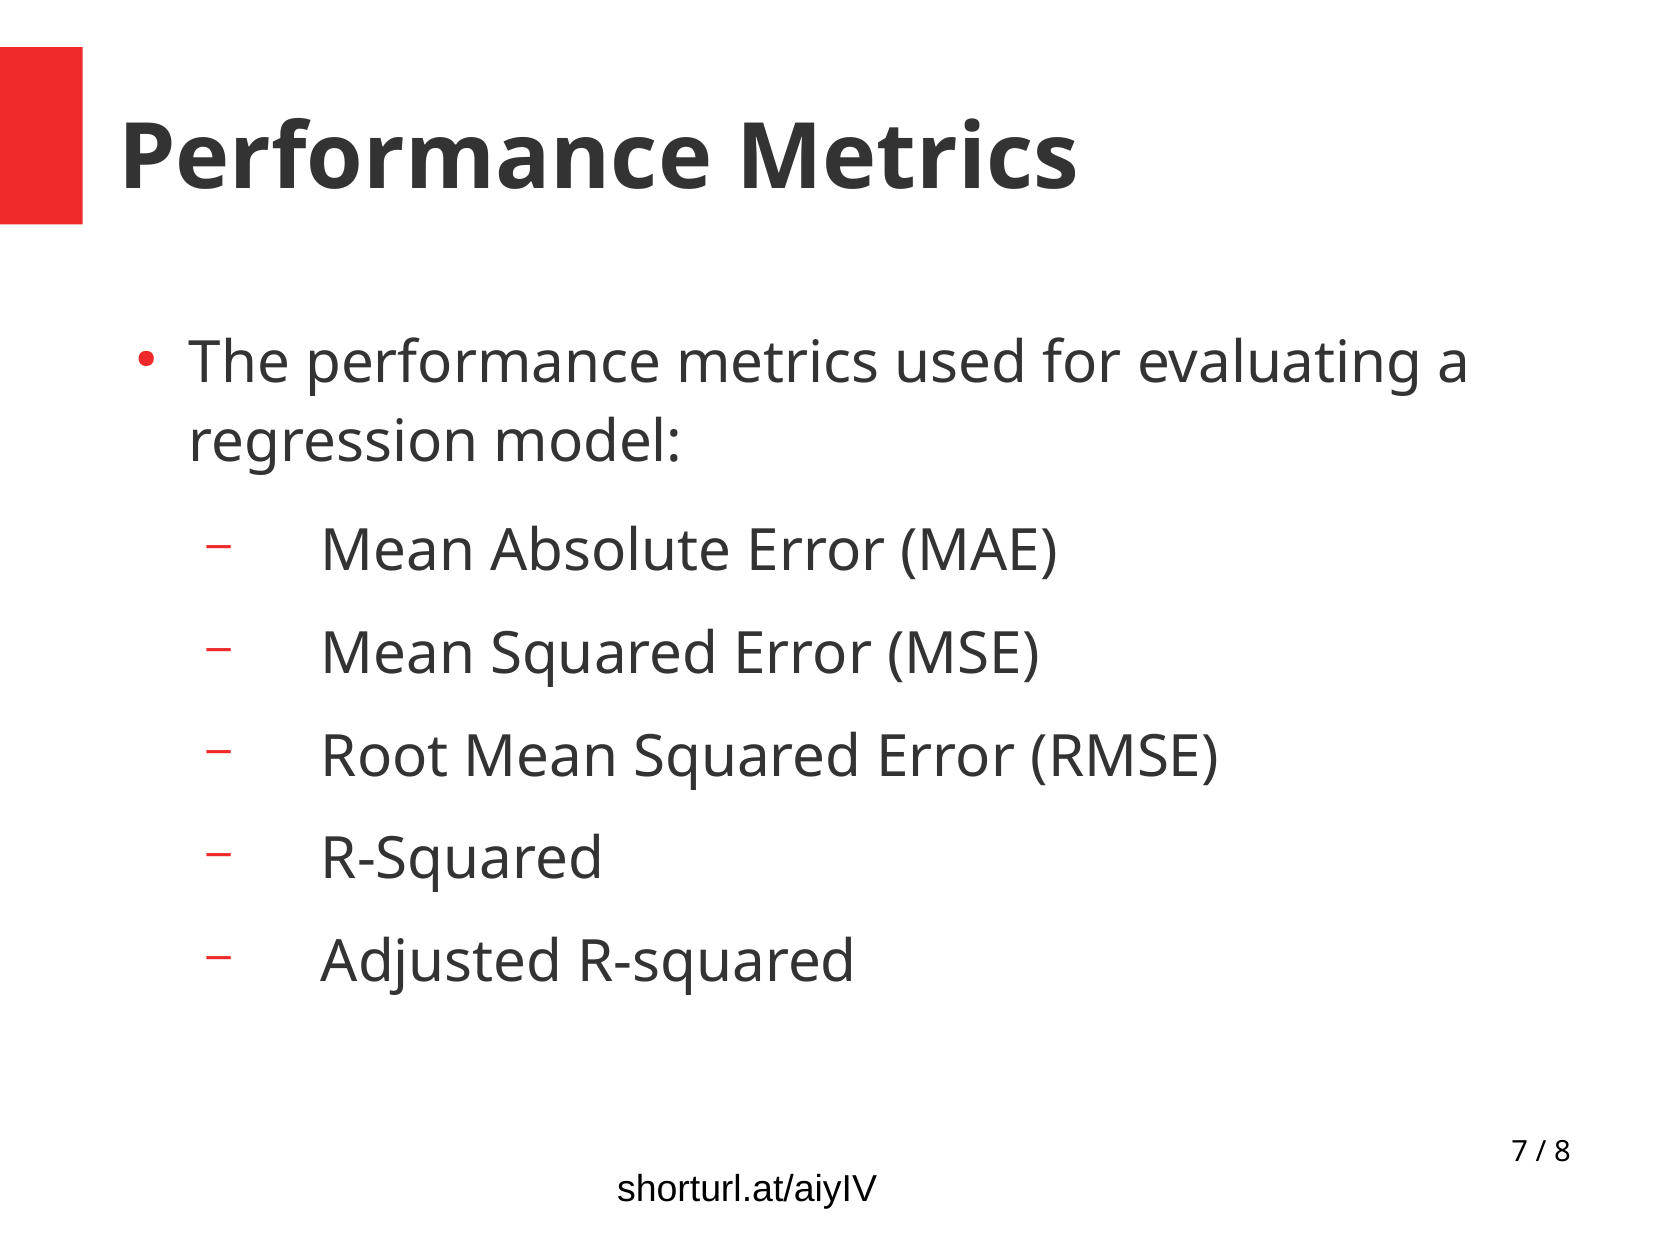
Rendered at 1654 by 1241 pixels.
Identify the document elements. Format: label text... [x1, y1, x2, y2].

title Performance Metrics [118, 28, 1630, 278]
list The performance metrics used for evaluating a regression model: Mean Absolute Error (MAE) Mean Squared Error (MSE) Root Mean Squared Error (RMSE) R-Squared Adjusted R-squared [118, 320, 1536, 1040]
text_box shorturl.at/aiyIV [602, 1160, 893, 1217]
